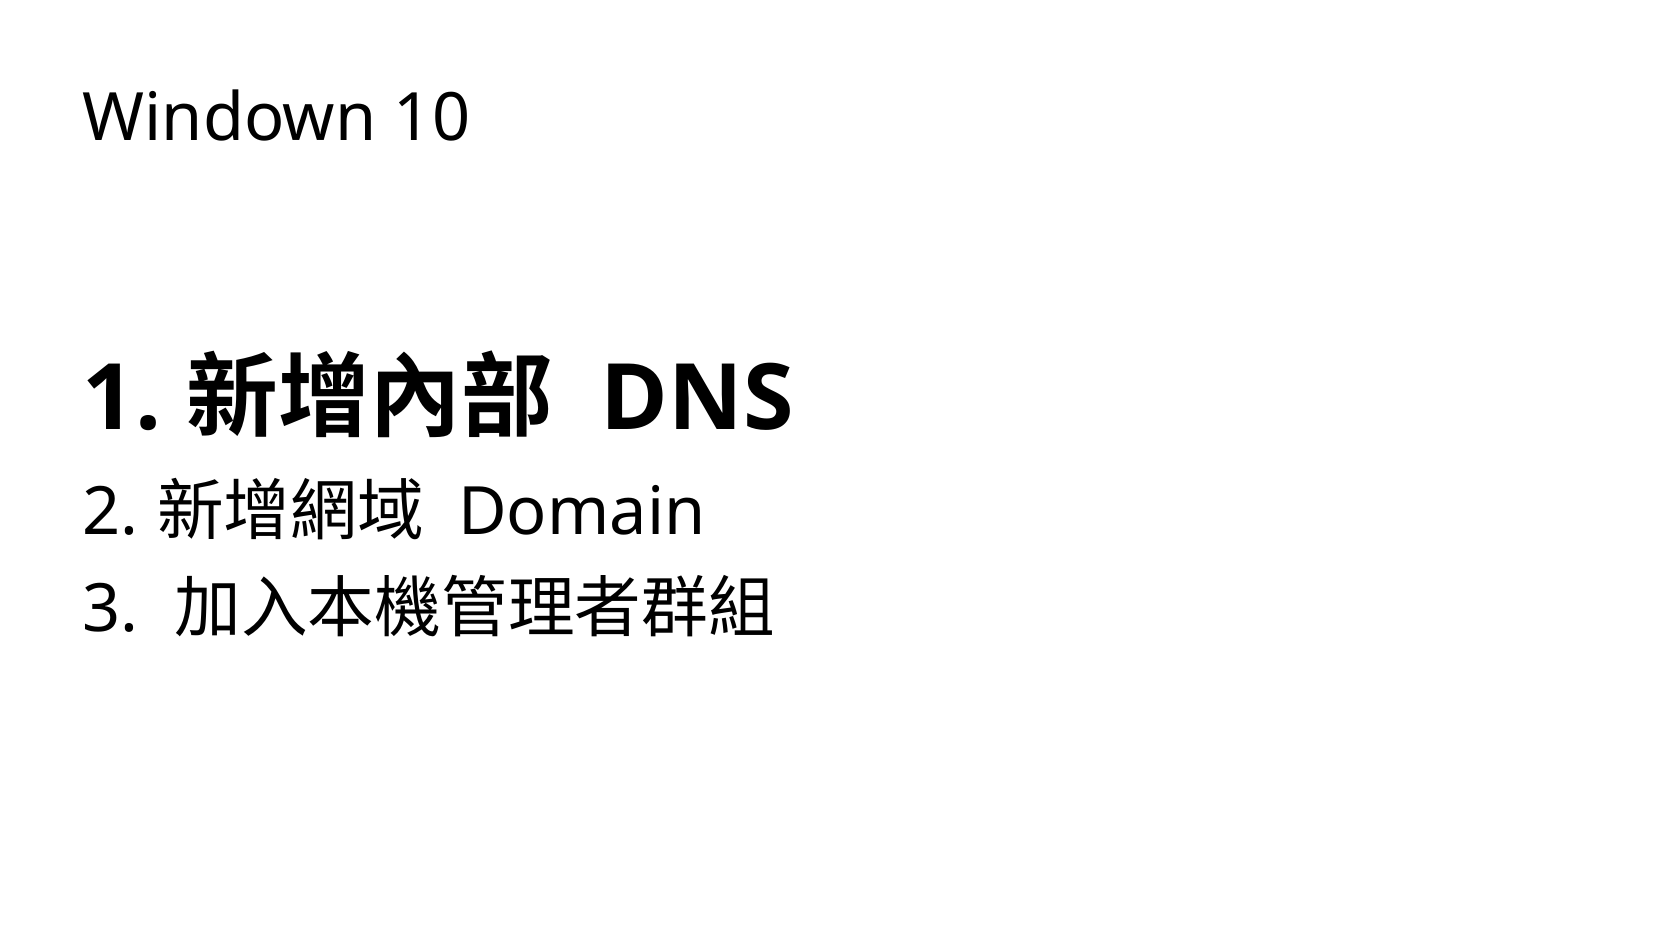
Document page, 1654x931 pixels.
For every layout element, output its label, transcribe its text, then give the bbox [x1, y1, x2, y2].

title Windown 10 [82, 37, 1571, 193]
subtitle 1.新增內部 DNS 2.新增網域 Domain 3. 加入本機管理者群組 [82, 217, 1571, 758]
